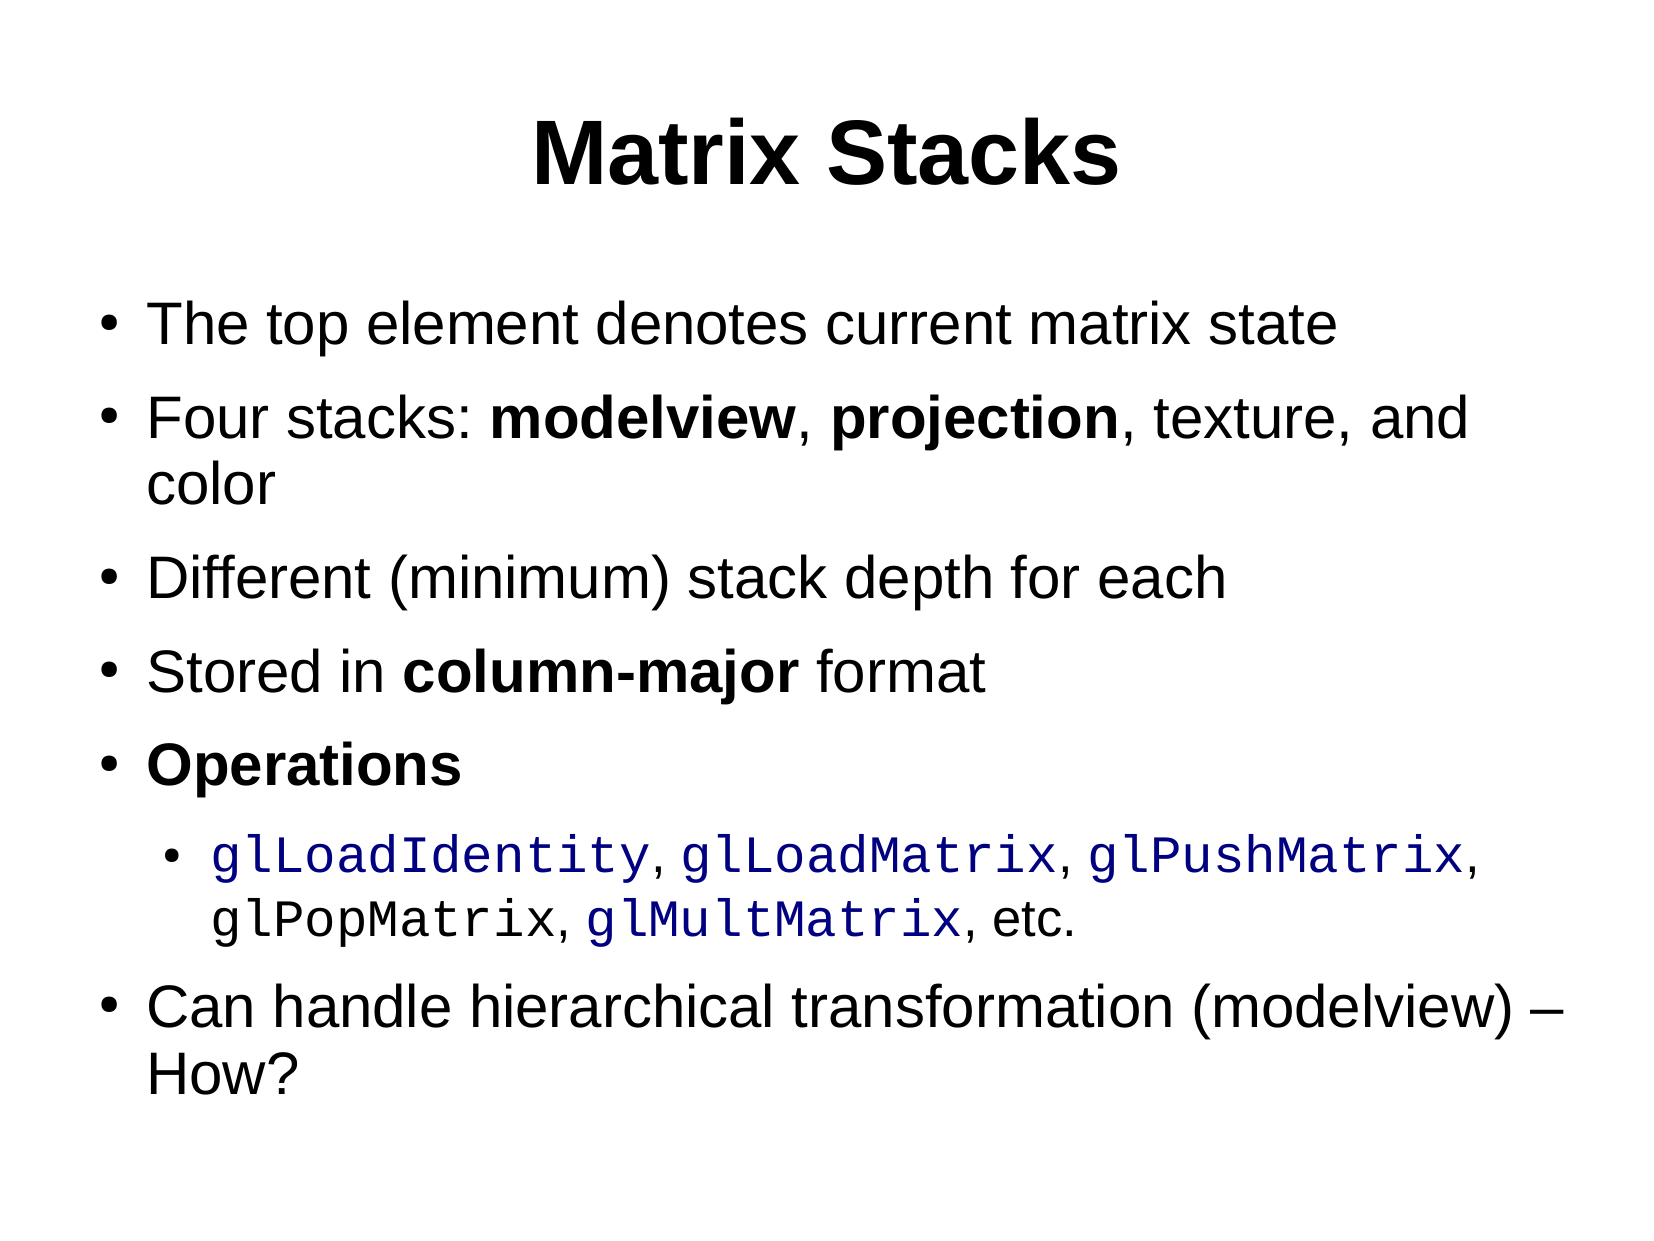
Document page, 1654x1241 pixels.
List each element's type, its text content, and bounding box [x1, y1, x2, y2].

title Matrix Stacks [82, 56, 1571, 250]
list The top element denotes current matrix state Four stacks: modelview, projection, texture, and color Different (minimum) stack depth for each Stored in column-major format Operations glLoadIdentity, glLoadMatrix, glPushMatrix, glPopMatrix, glMultMatrix, etc. Can handle hierarchical transformation (modelview) – How? [82, 290, 1571, 1109]
